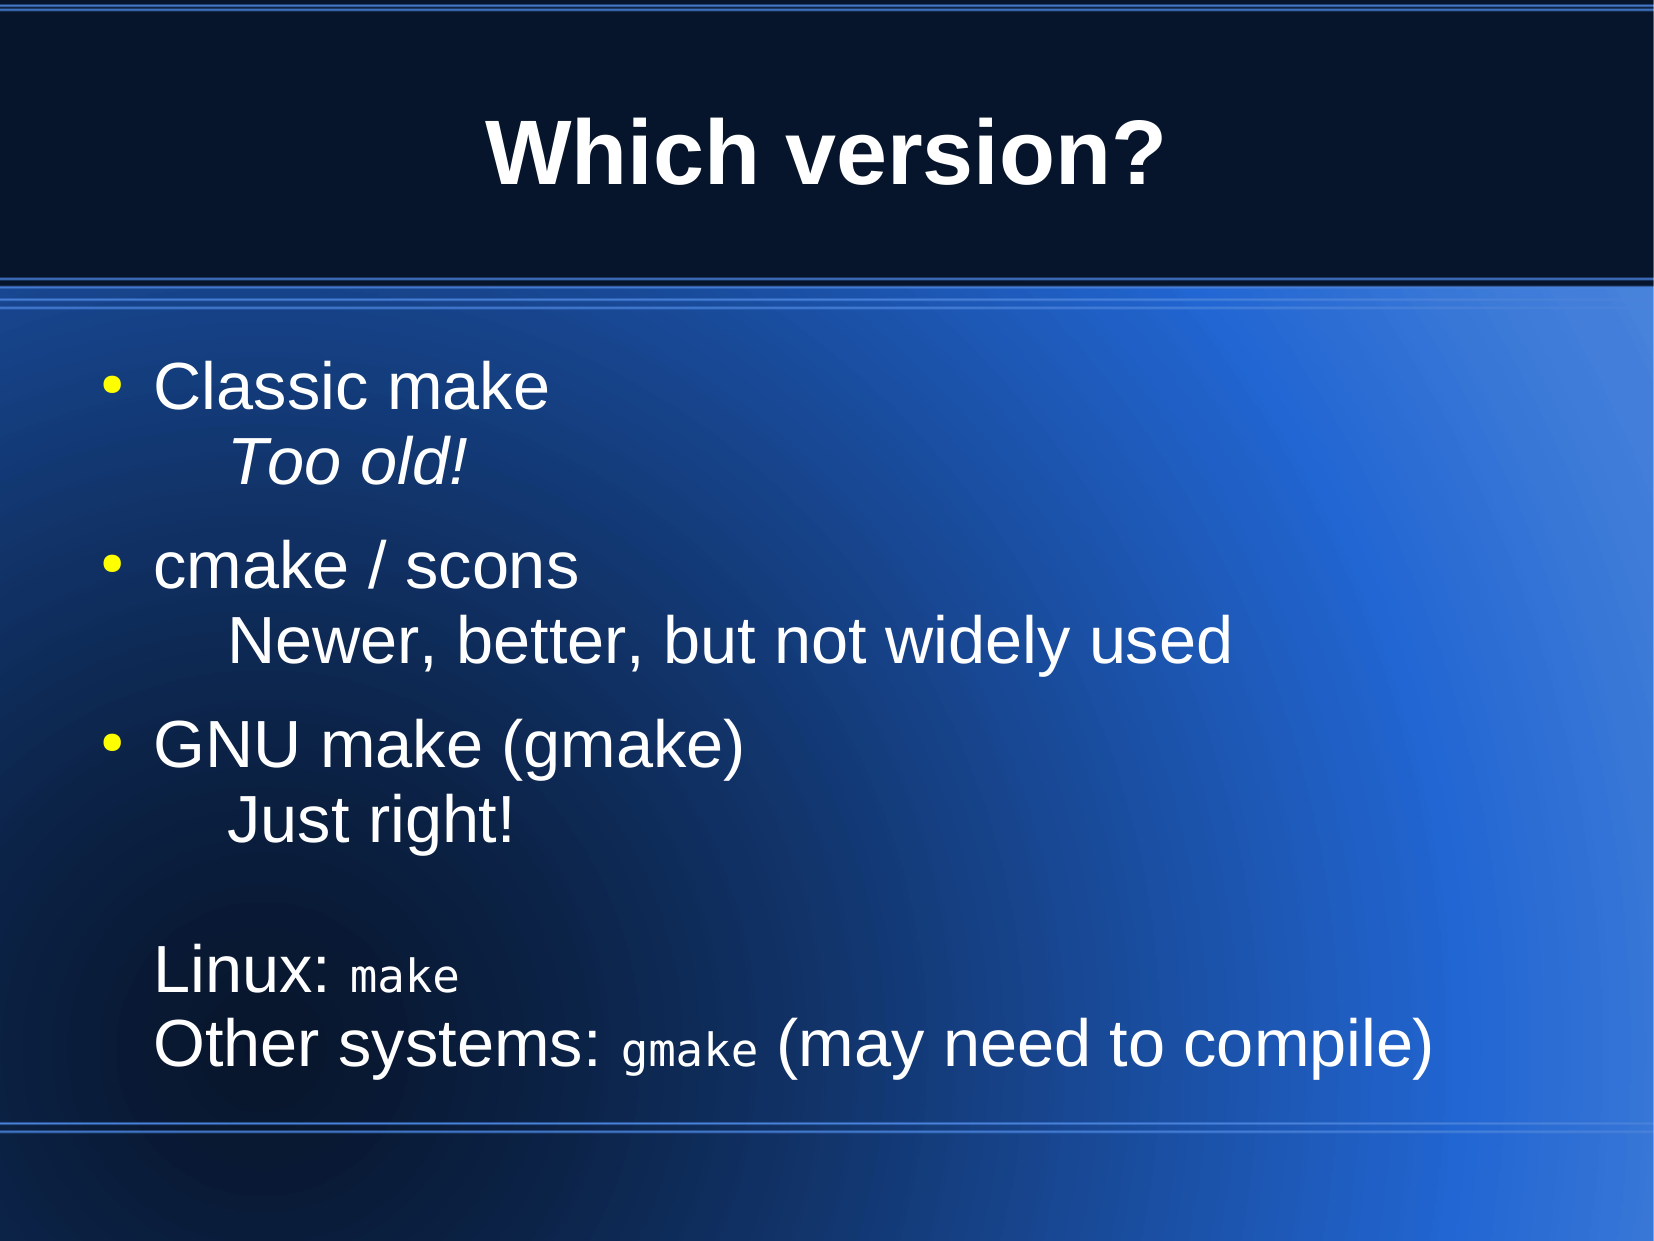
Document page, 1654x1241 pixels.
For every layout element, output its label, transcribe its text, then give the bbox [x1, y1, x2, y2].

list Classic make Too old! cmake / scons Newer, better, but not widely used GNU make (gmake) Just right! Linux: make Other systems: gmake (may need to compile) [82, 349, 1571, 1082]
title Which version? [82, 49, 1571, 257]
picture [0, 0, 1654, 1241]
